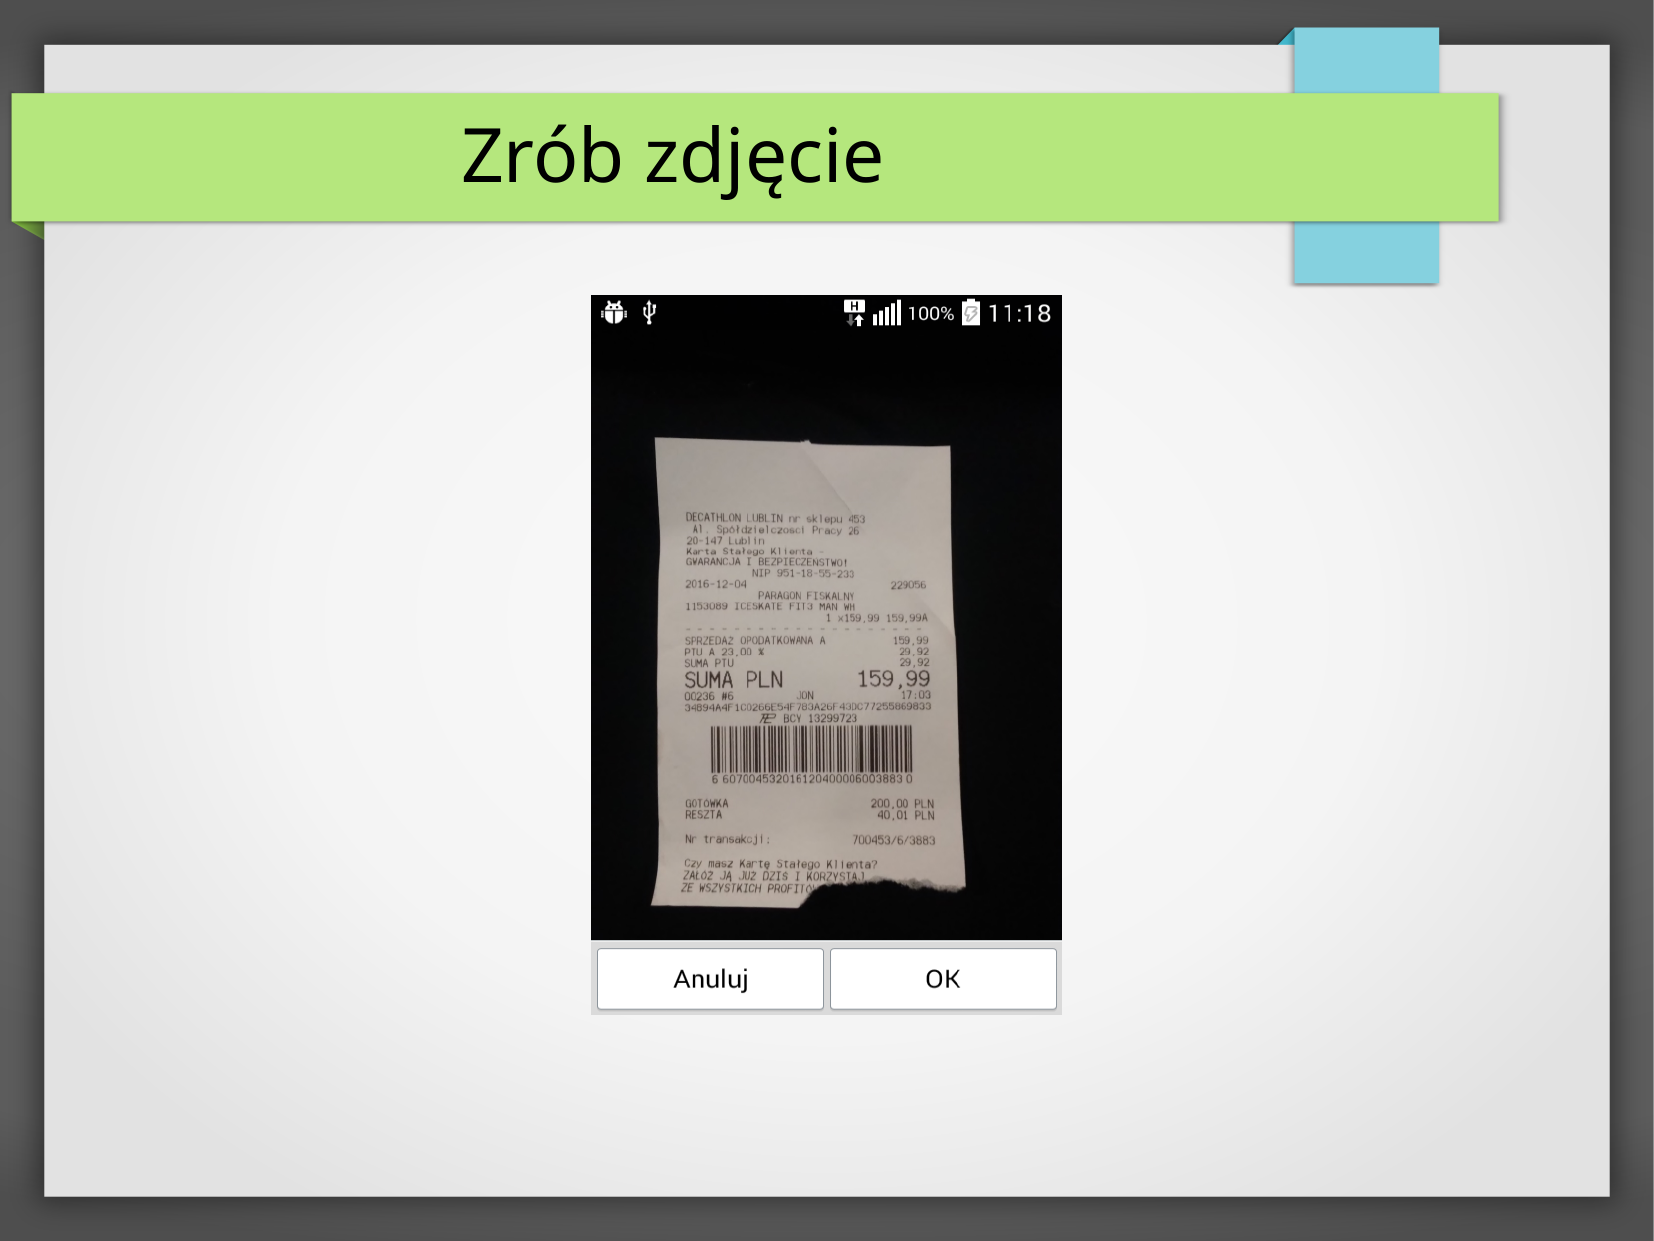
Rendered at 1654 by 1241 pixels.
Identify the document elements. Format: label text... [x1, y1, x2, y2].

title Zrób zdjęcie [82, 94, 1264, 213]
picture [0, 0, 1654, 1241]
